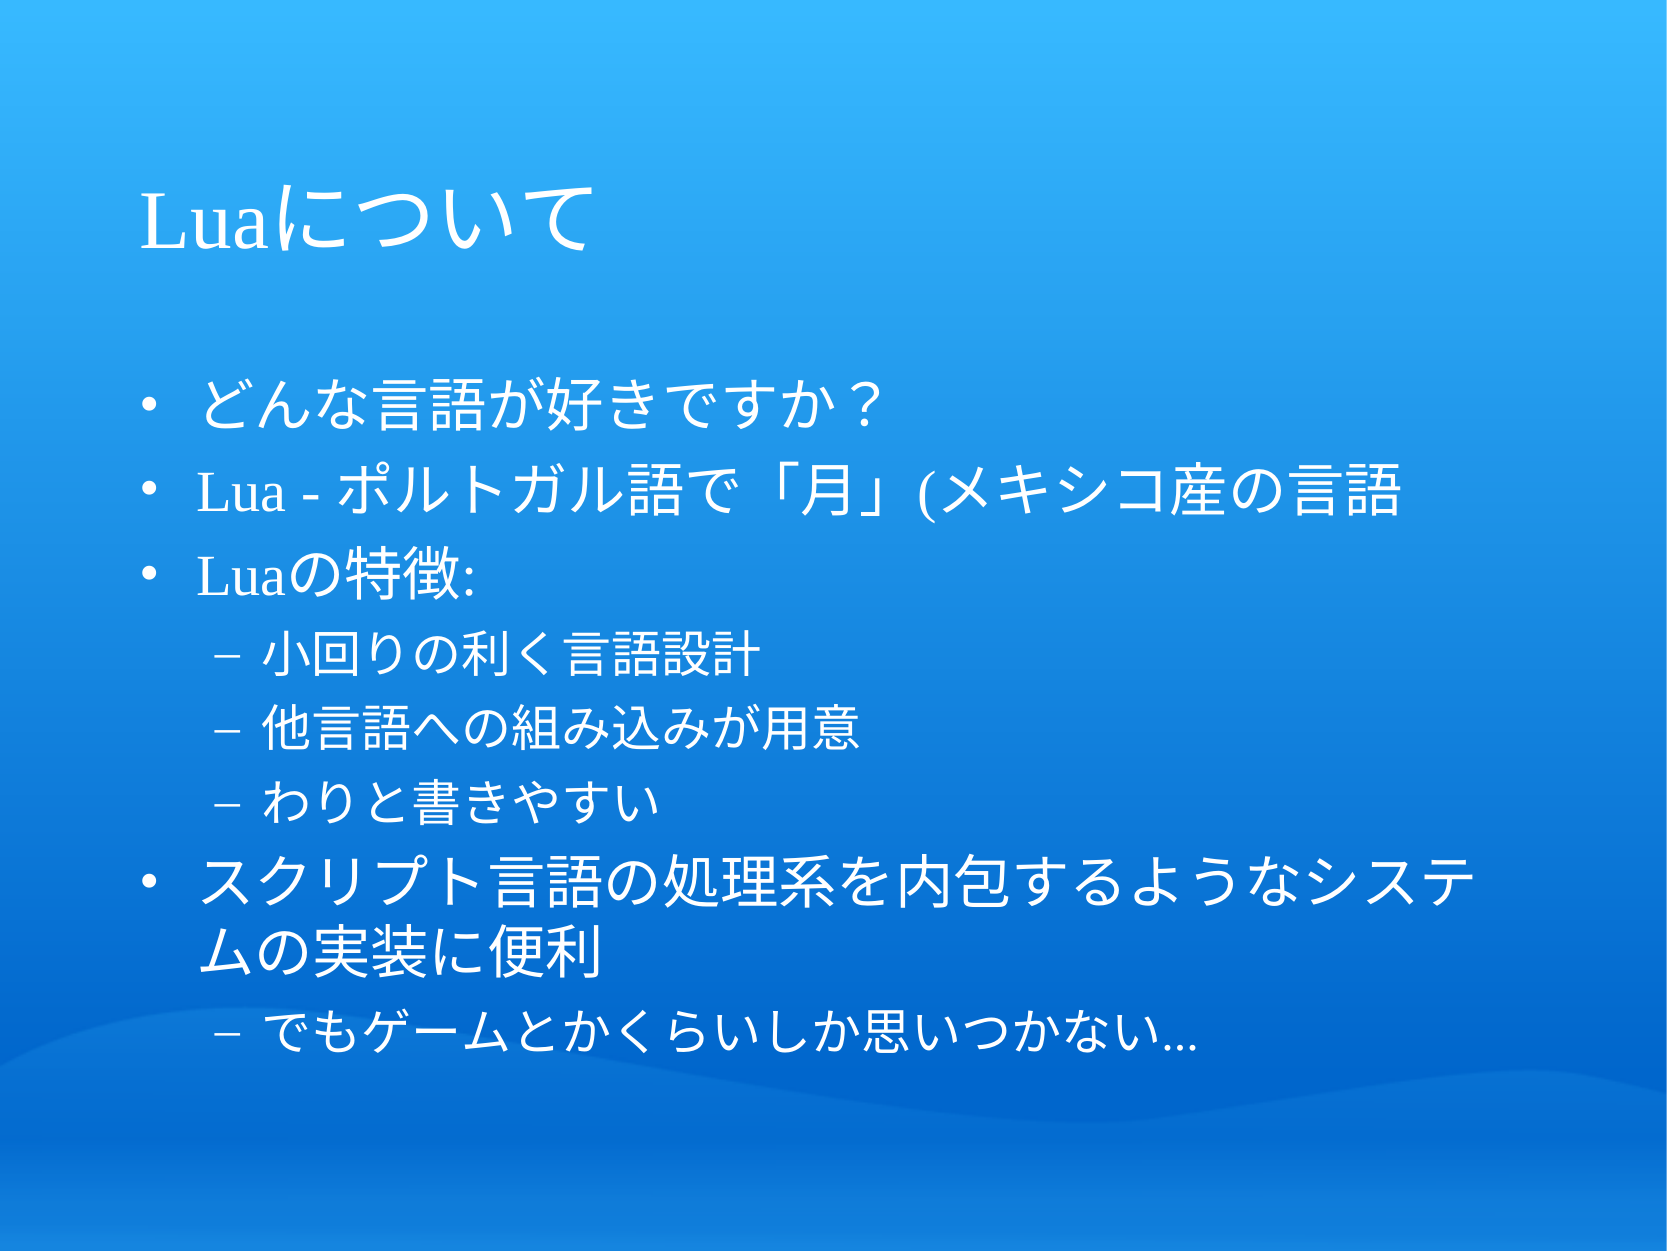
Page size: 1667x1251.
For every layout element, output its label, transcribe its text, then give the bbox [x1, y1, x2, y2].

title Luaについて [124, 110, 1542, 320]
picture [0, 0, 1667, 1251]
list どんな言語が好きですか？ Lua - ポルトガル語で「月」(メキシコ産の言語 Luaの特徴: 小回りの利く言語設計 他言語への組み込みが用意 わりと書きやすい スクリプト言語の処理系を内包するようなシステムの実装に便利 でもゲームとかくらいしか思いつかない... [124, 360, 1542, 1112]
